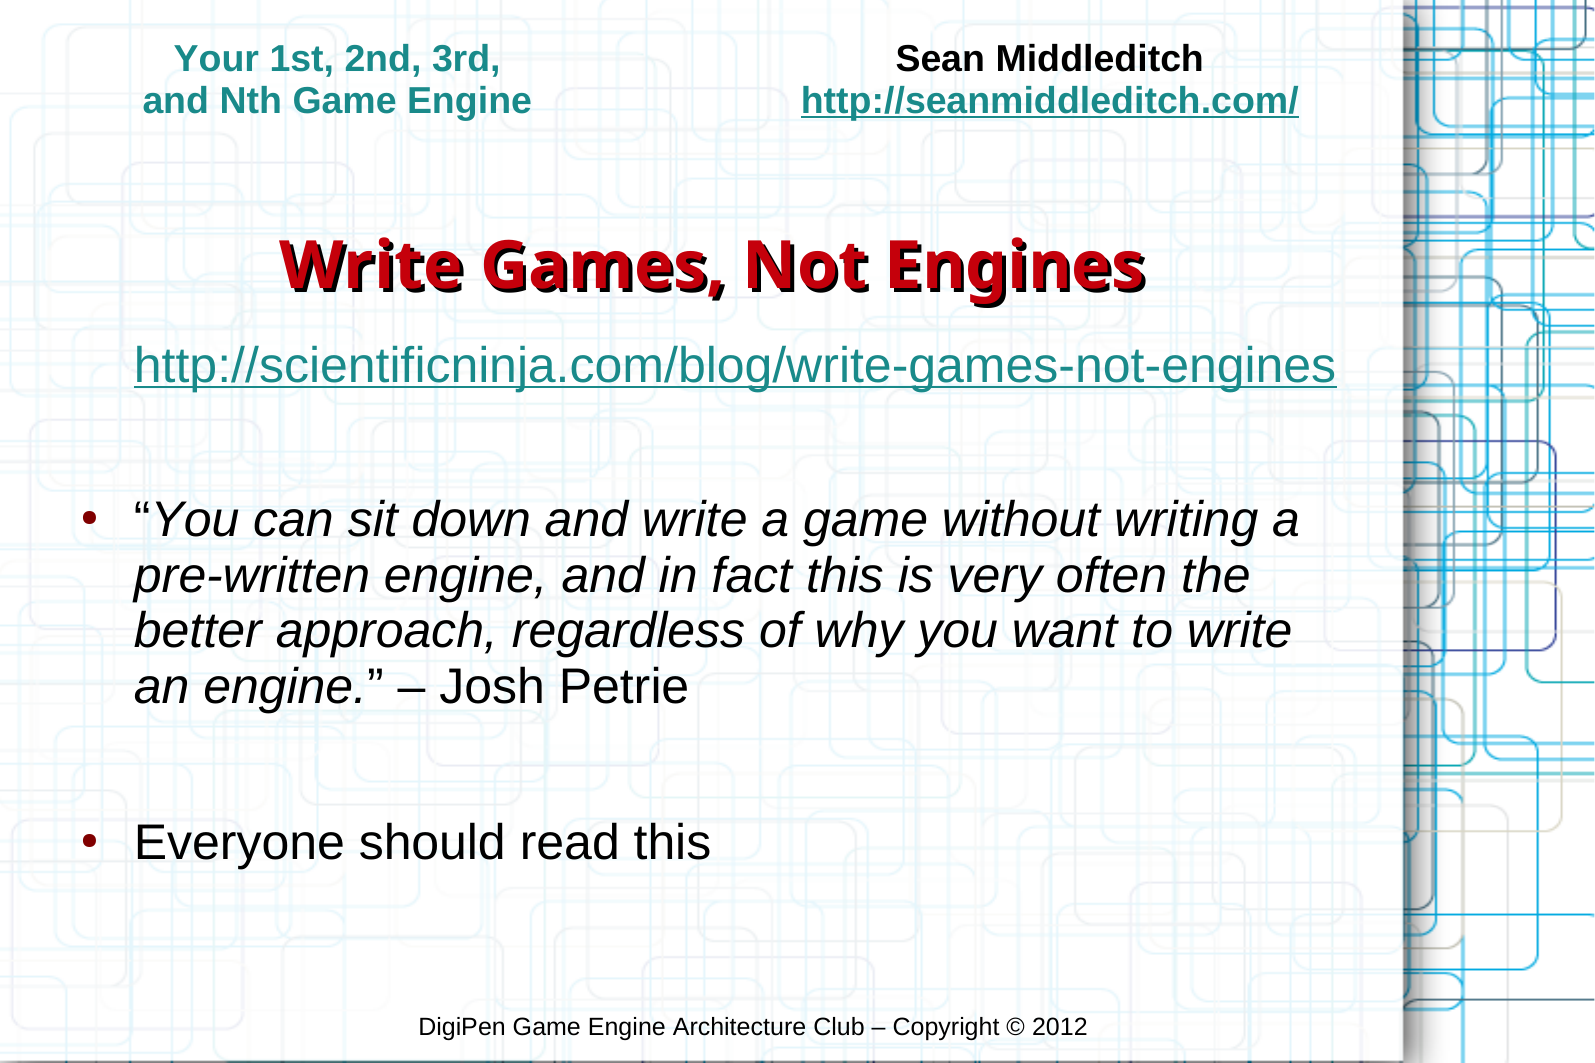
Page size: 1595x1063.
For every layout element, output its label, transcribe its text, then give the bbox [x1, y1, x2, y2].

picture [0, 0, 1595, 1063]
list http://scientificninja.com/blog/write-games-not-engines “You can sit down and write a game without writing a pre-written engine, and in fact this is very often the better approach, regardless of why you want to write an engine.” – Josh Petrie Everyone should read this [63, 337, 1351, 1051]
list DigiPen Game Engine Architecture Club – Copyright © 2012 [75, 1012, 1363, 1051]
list Sean Middleditch http://seanmiddleditch.com/ [787, 37, 1313, 151]
title Write Games, Not Engines [75, 225, 1351, 301]
list Your 1st, 2nd, 3rd, and Nth Game Engine [75, 37, 601, 151]
